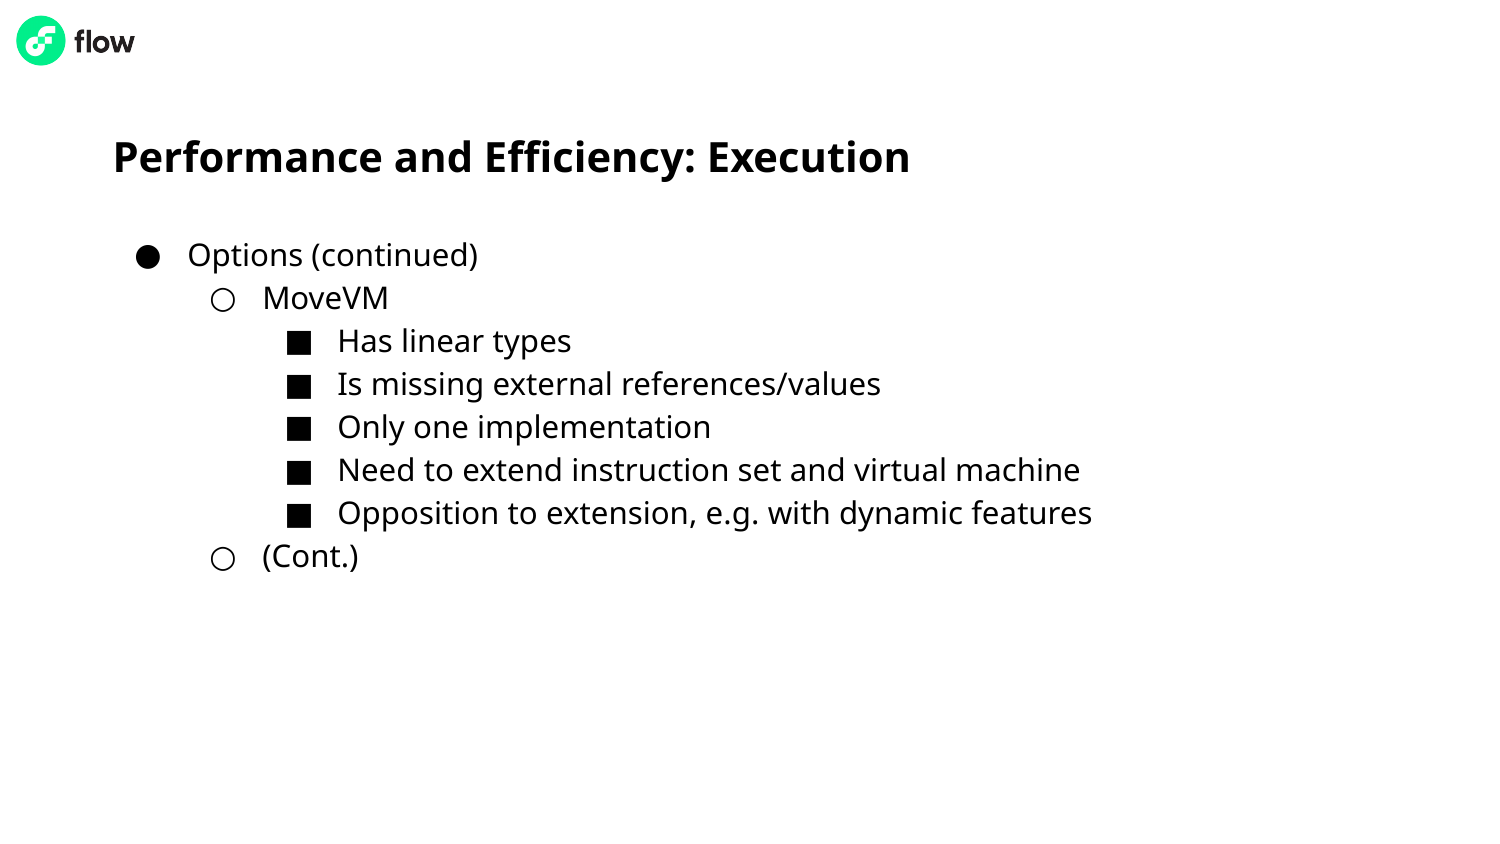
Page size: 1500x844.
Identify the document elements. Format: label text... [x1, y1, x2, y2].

text_box Performance and Efficiency: Execution [97, 115, 1156, 197]
text_box Options (continued) MoveVM Has linear types Is missing external references/values Only one implementation Need to extend instruction set and virtual machine Opposition to extension, e.g. with dynamic features (Cont.) [97, 214, 1409, 777]
picture [14, 14, 137, 67]
